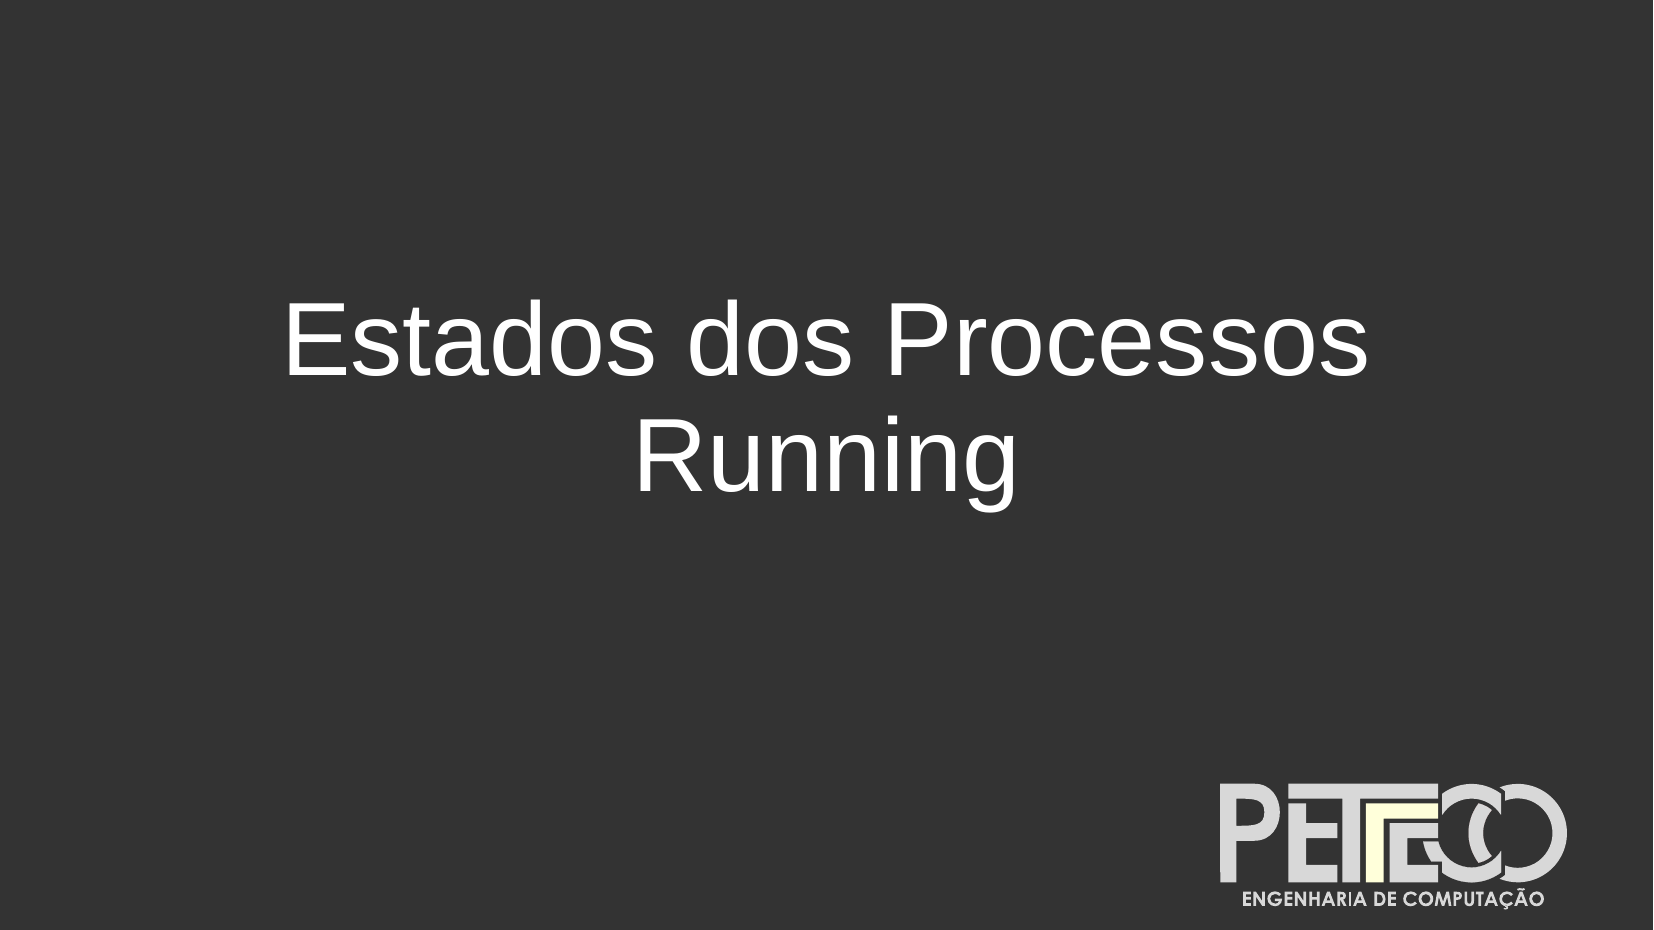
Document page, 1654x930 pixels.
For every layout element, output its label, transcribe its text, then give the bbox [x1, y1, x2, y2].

subtitle Estados dos Processos Running [82, 37, 1571, 757]
